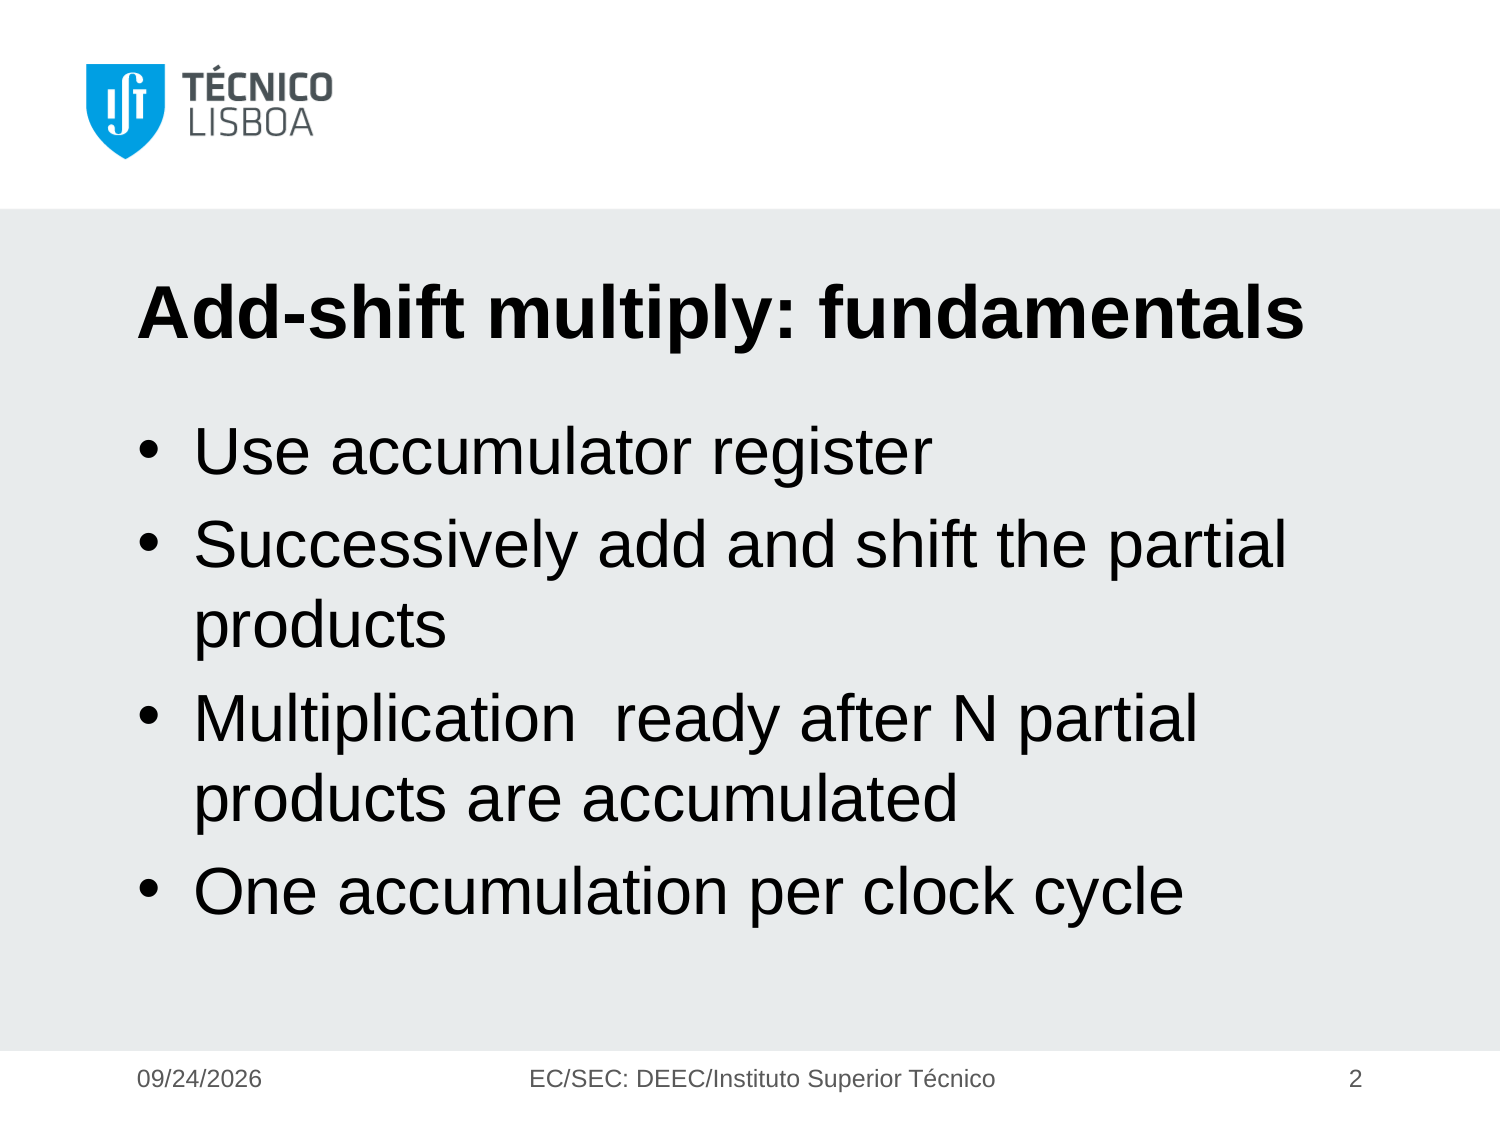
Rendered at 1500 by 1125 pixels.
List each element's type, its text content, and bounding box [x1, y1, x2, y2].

title Add-shift multiply: fundamentals [121, 237, 1378, 381]
slide_number 11/24/2020 [121, 1052, 425, 1103]
list Use accumulator register Successively add and shift the partial products Multiplication ready after N partial products are accumulated One accumulation per clock cycle [121, 400, 1378, 1005]
slide_number <number> [1077, 1052, 1378, 1103]
picture [0, 0, 1500, 1125]
footer EC/SEC: DEEC/Instituto Superior Técnico [512, 1052, 1021, 1103]
